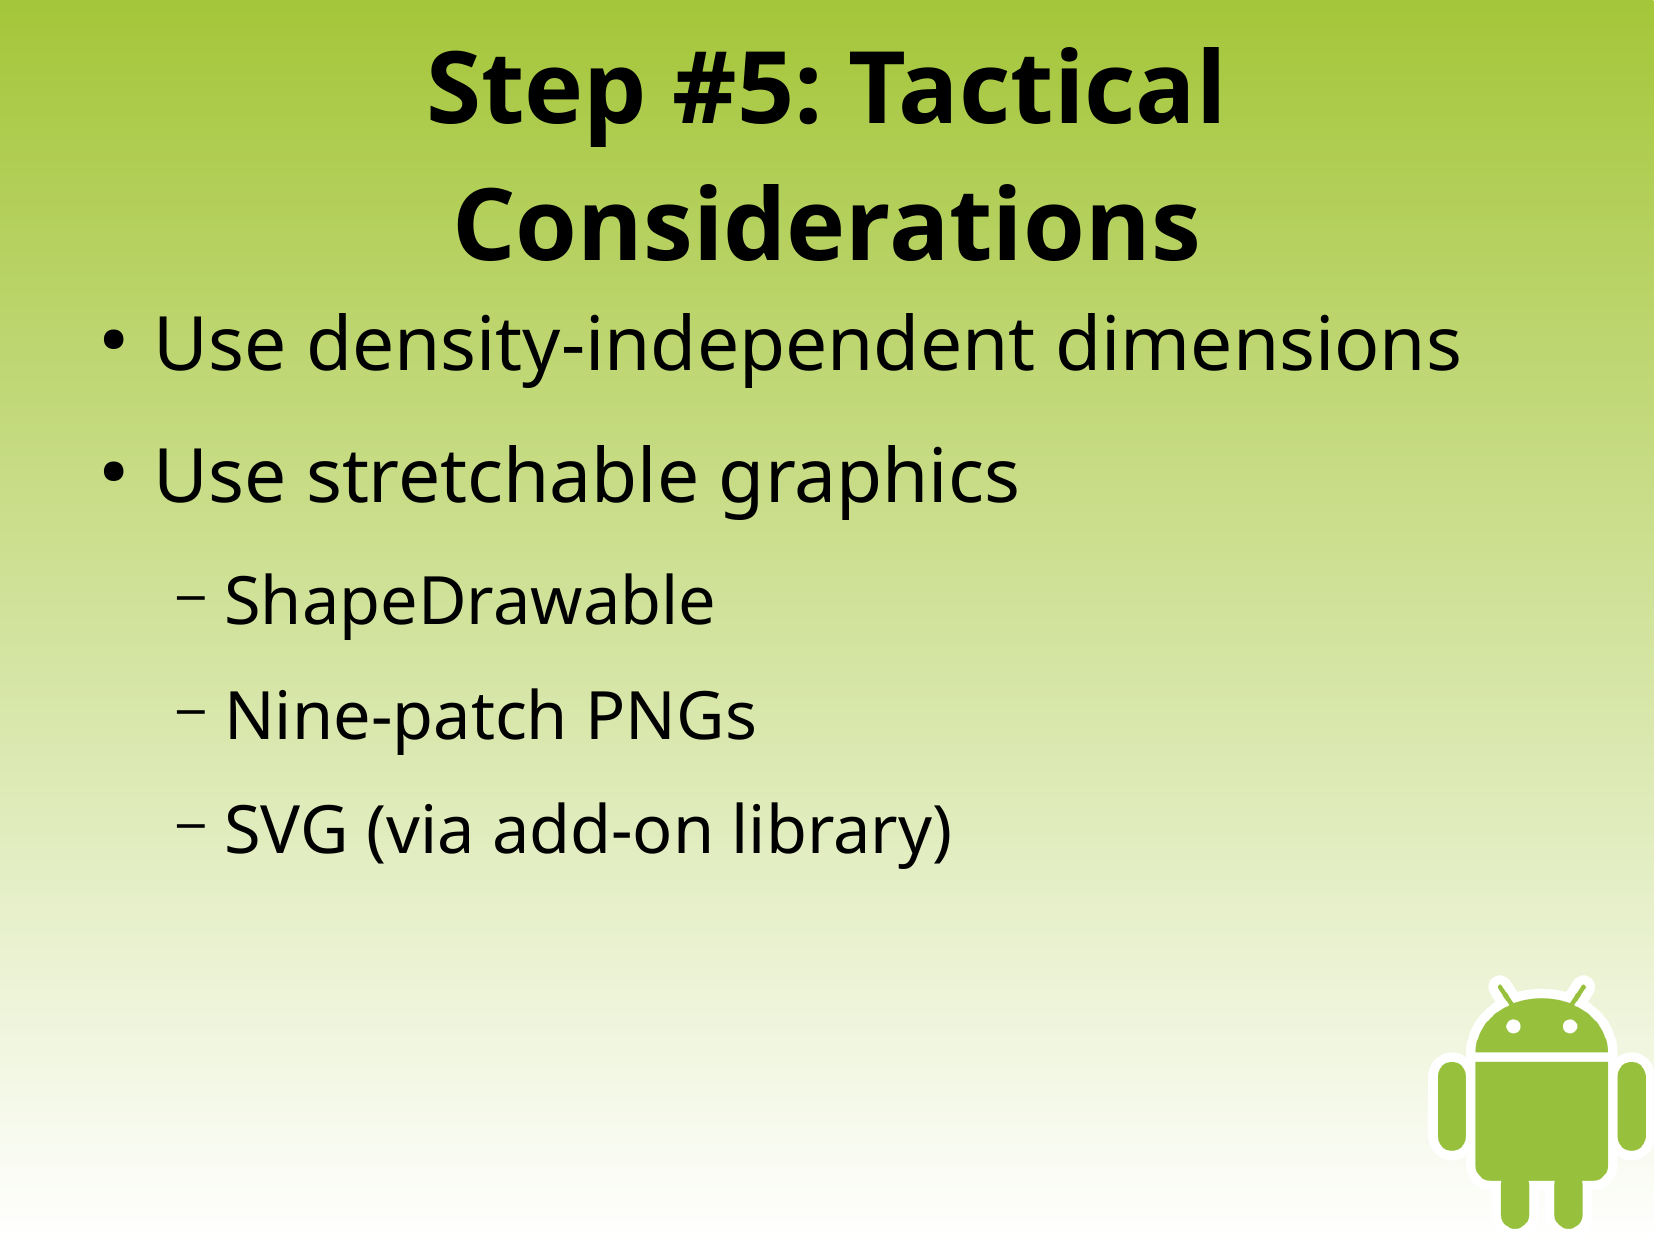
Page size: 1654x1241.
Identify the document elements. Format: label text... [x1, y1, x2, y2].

title Step #5: Tactical Considerations [82, 56, 1571, 250]
picture [1428, 975, 1654, 1238]
list Use density-independent dimensions Use stretchable graphics ShapeDrawable Nine-patch PNGs SVG (via add-on library) [82, 290, 1571, 1094]
